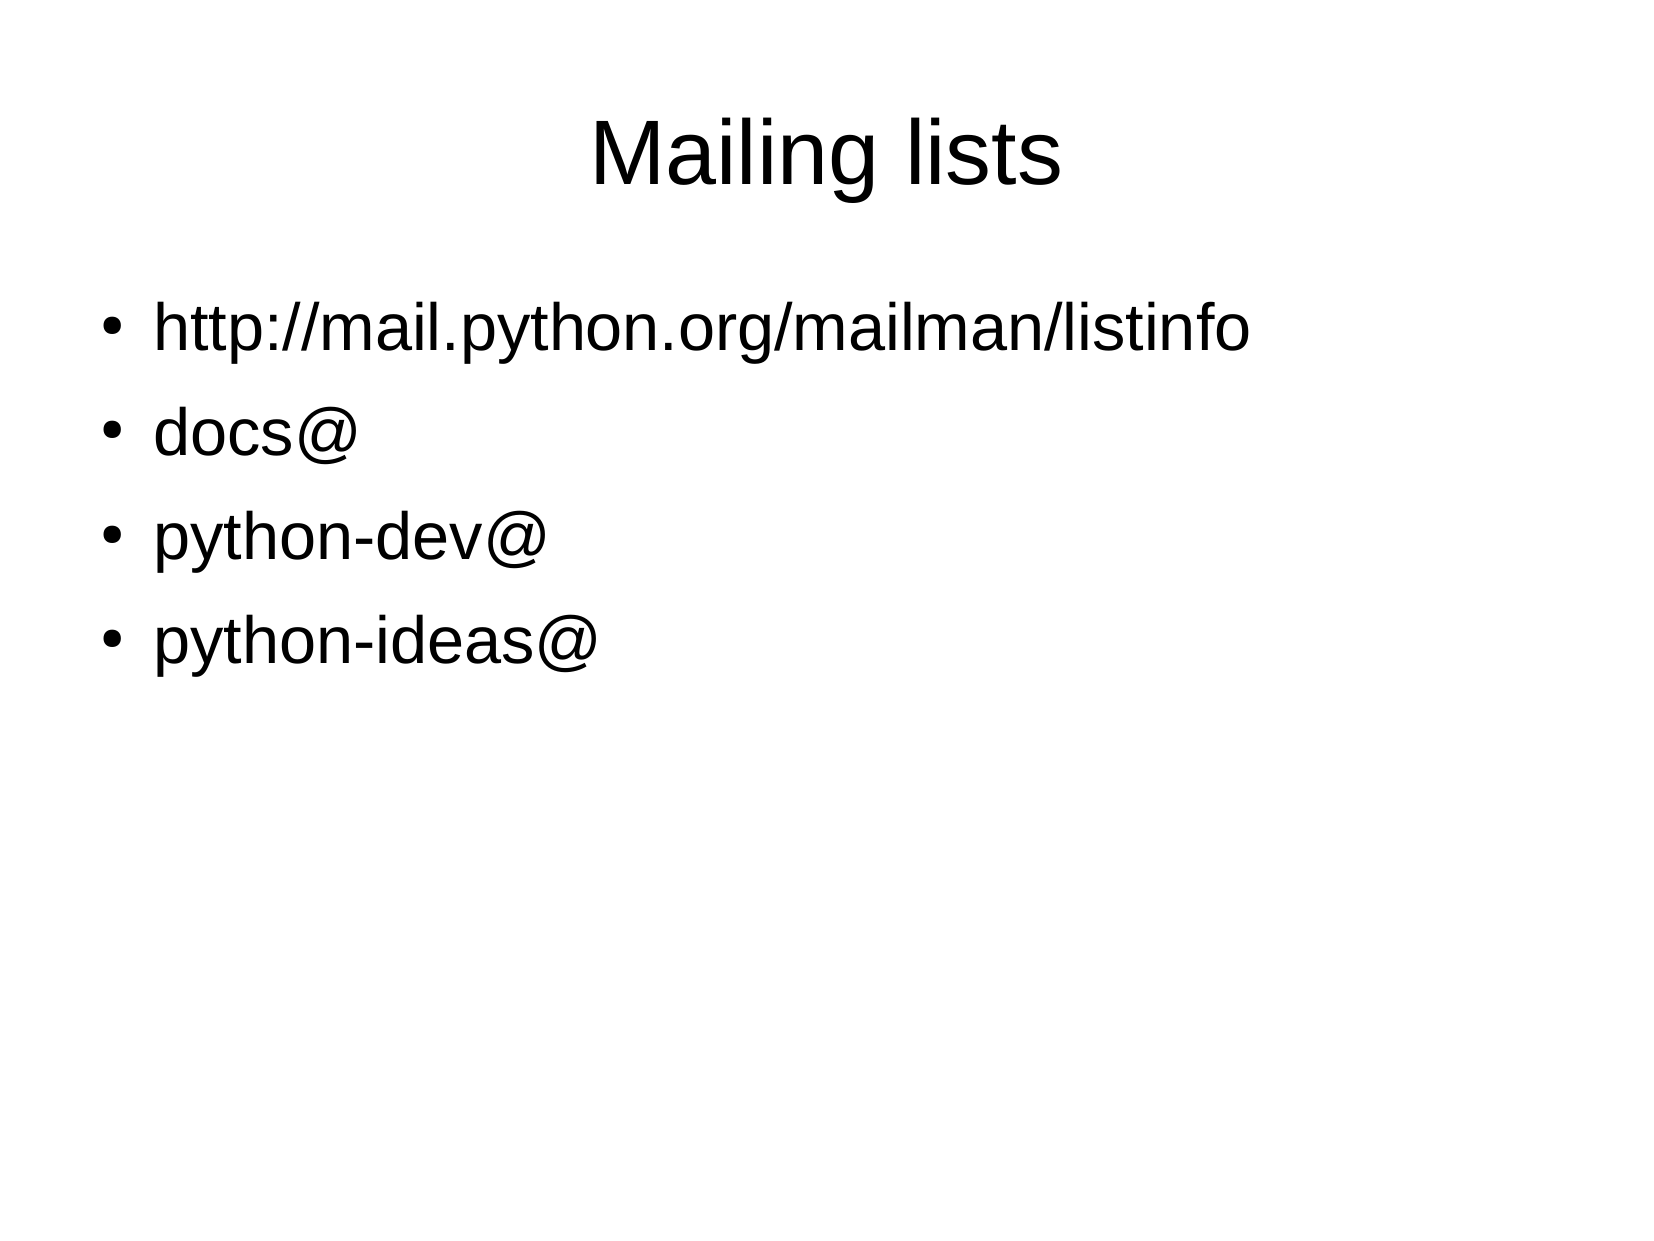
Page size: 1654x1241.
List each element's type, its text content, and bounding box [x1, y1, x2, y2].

title Mailing lists [82, 49, 1571, 257]
list http://mail.python.org/mailman/listinfo docs@ python-dev@ python-ideas@ [82, 290, 1571, 1010]
